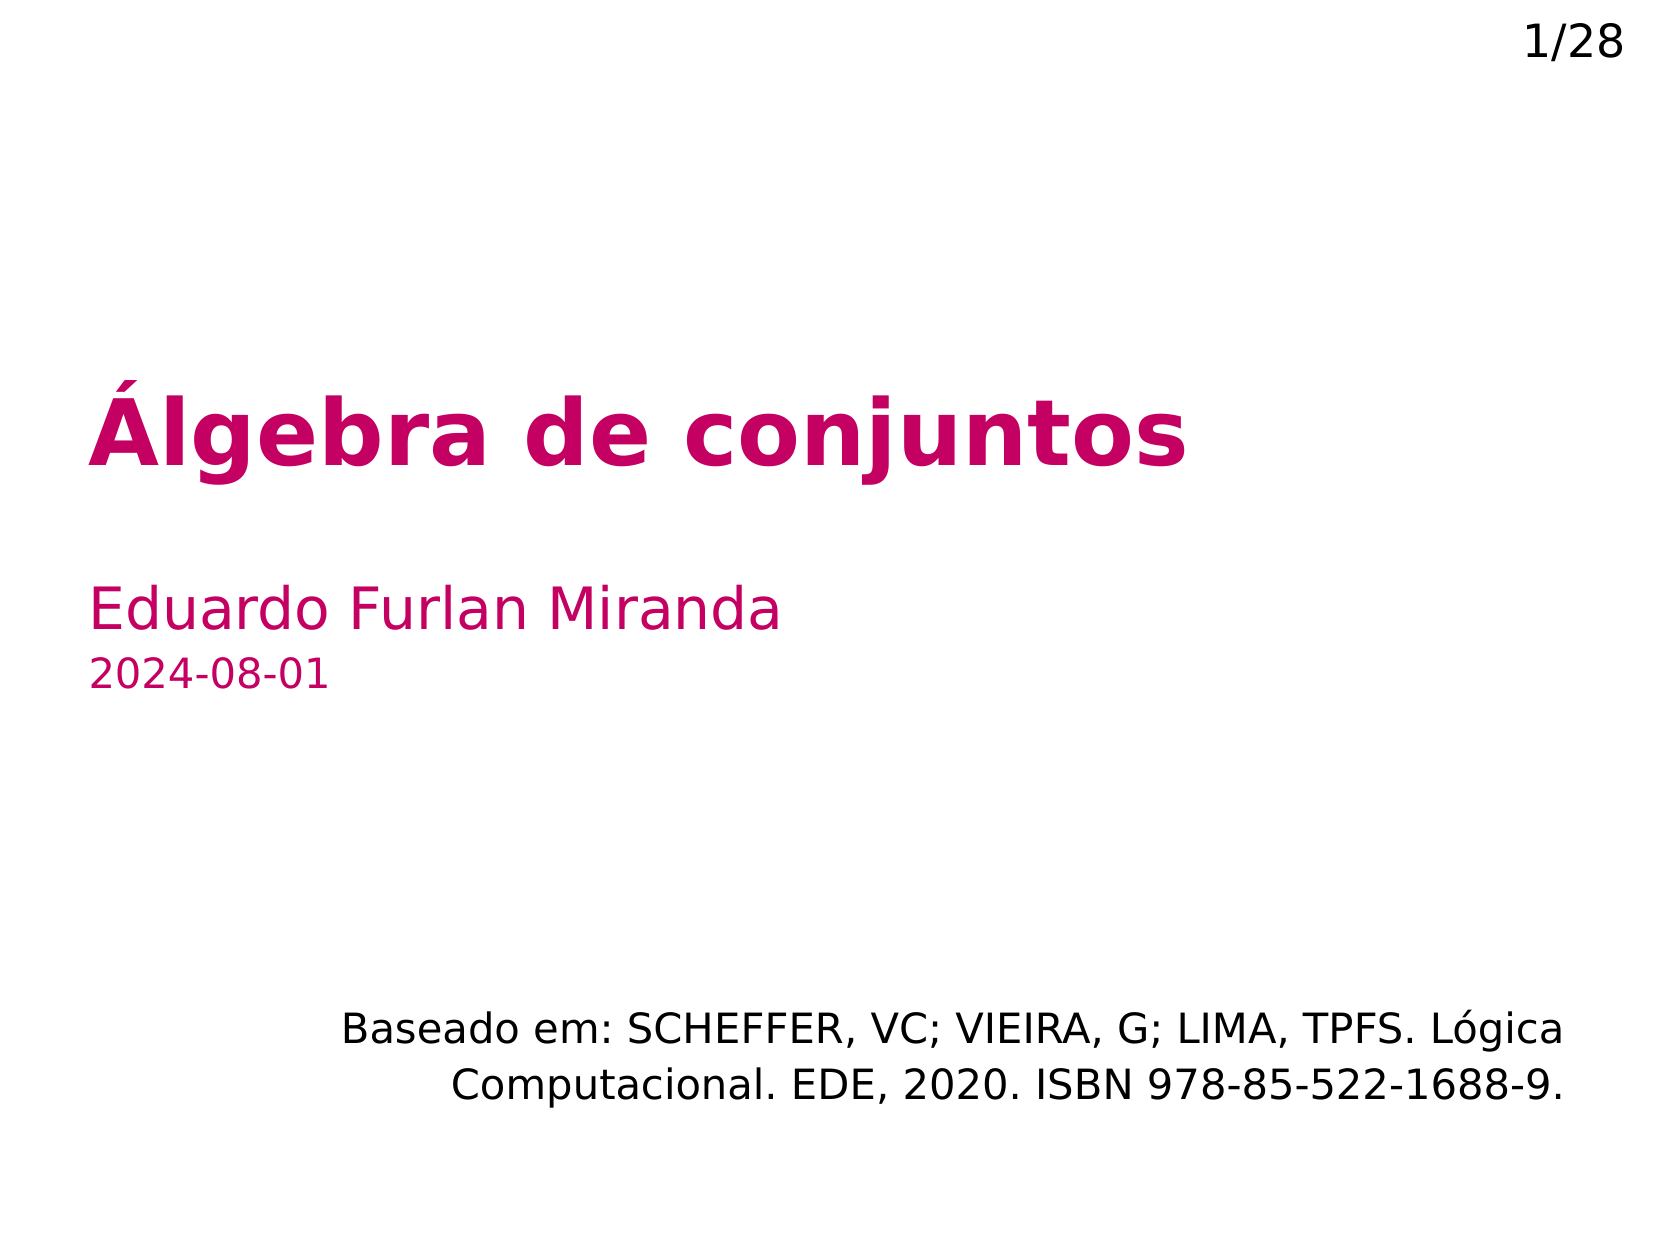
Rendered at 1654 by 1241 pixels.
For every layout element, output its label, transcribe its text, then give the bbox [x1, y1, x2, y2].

title Álgebra de conjuntos Eduardo Furlan Miranda 2024-08-01 [88, 29, 1565, 1034]
list Baseado em: SCHEFFER, VC; VIEIRA, G; LIMA, TPFS. Lógica Computacional. EDE, 2020. ISBN 978-85-522-1688-9. [324, 998, 1565, 1211]
